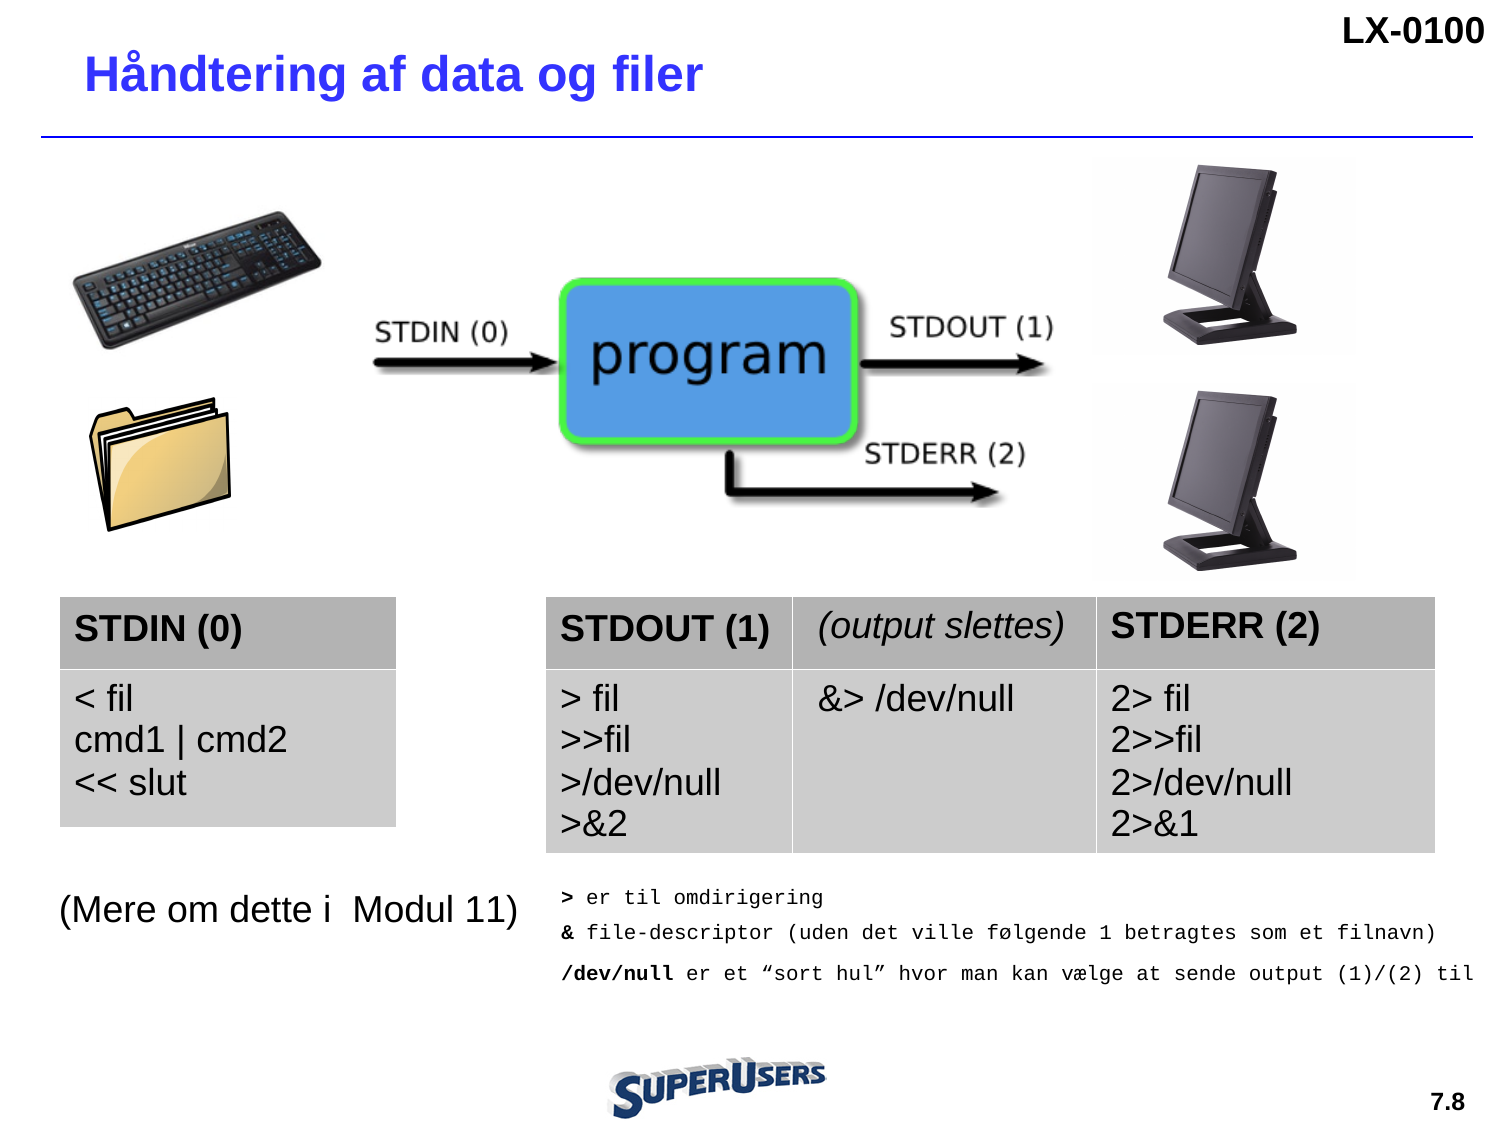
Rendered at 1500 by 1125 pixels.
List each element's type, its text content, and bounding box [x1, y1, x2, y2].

table_header (output slettes) [793, 597, 1096, 669]
table_cell < fil cmd1 | cmd2 << slut [60, 670, 396, 827]
text_box (Mere om dette i Modul 11) [59, 885, 532, 983]
picture [88, 397, 237, 532]
text_box & file-descriptor (uden det ville følgende 1 betragtes som et filnavn) [561, 921, 1500, 947]
text_box > er til omdirigering [561, 885, 824, 911]
picture [59, 177, 335, 385]
table_header STDERR (2) [1097, 597, 1435, 669]
picture [359, 236, 1063, 534]
title Håndtering af data og filer [76, 39, 1424, 126]
table_cell &> /dev/null [793, 670, 1096, 853]
text_box /dev/null er et “sort hul” hvor man kan vælge at sende output (1)/(2) til [561, 961, 1477, 1010]
table_header STDIN (0) [60, 597, 396, 669]
picture [1092, 157, 1356, 355]
picture [605, 1057, 827, 1122]
table_cell 2> fil 2>>fil 2>/dev/null 2>&1 [1097, 670, 1435, 853]
table_cell > fil >>fil >/dev/null >&2 [546, 670, 792, 853]
table_header STDOUT (1) [546, 597, 792, 669]
picture [1092, 383, 1356, 582]
